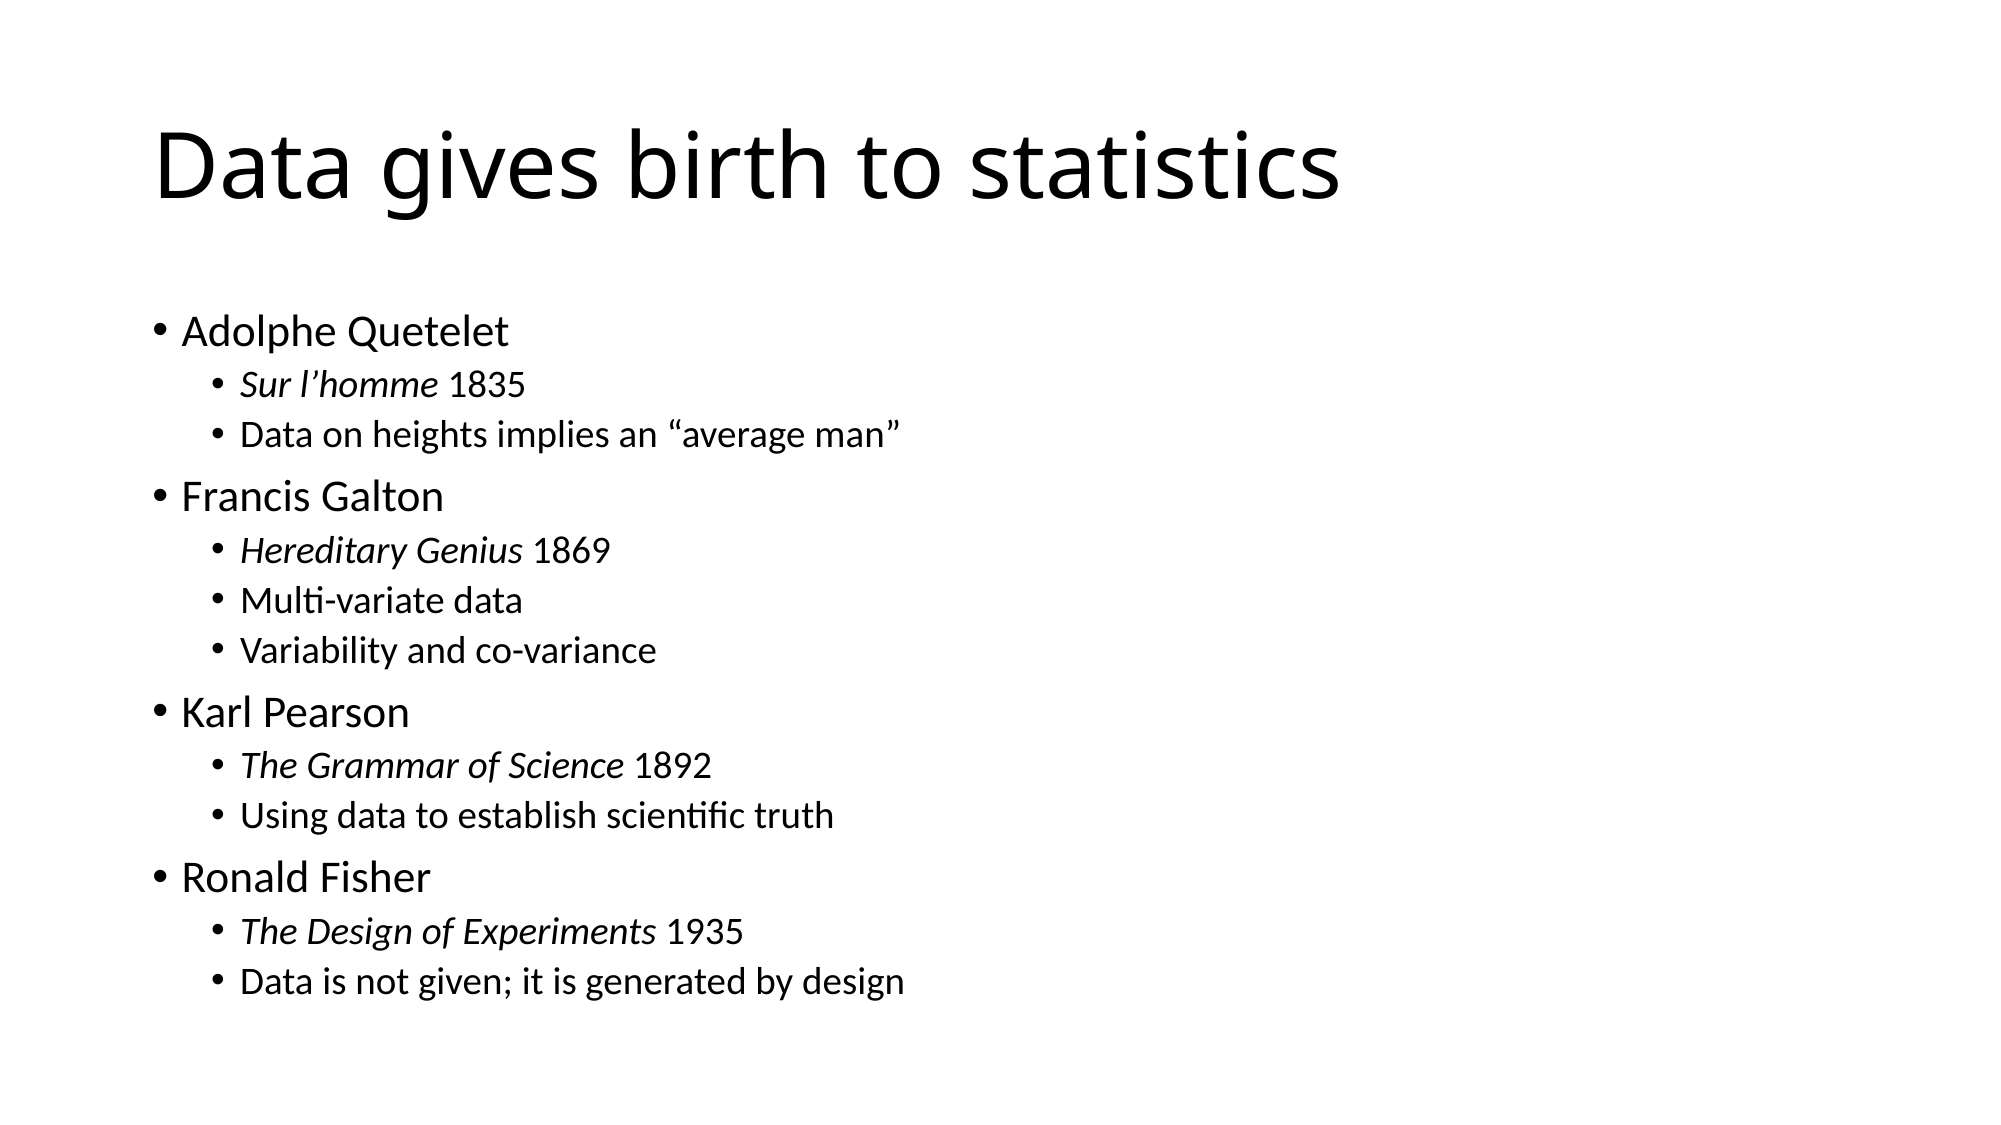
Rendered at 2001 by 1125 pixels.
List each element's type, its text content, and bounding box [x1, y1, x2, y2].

list Adolphe Quetelet Sur l’homme 1835 Data on heights implies an “average man” Francis Galton Hereditary Genius 1869 Multi-variate data Variability and co-variance Karl Pearson The Grammar of Science 1892 Using data to establish scientific truth Ronald Fisher The Design of Experiments 1935 Data is not given; it is generated by design [137, 299, 1090, 1014]
title Data gives birth to statistics [137, 59, 1863, 278]
